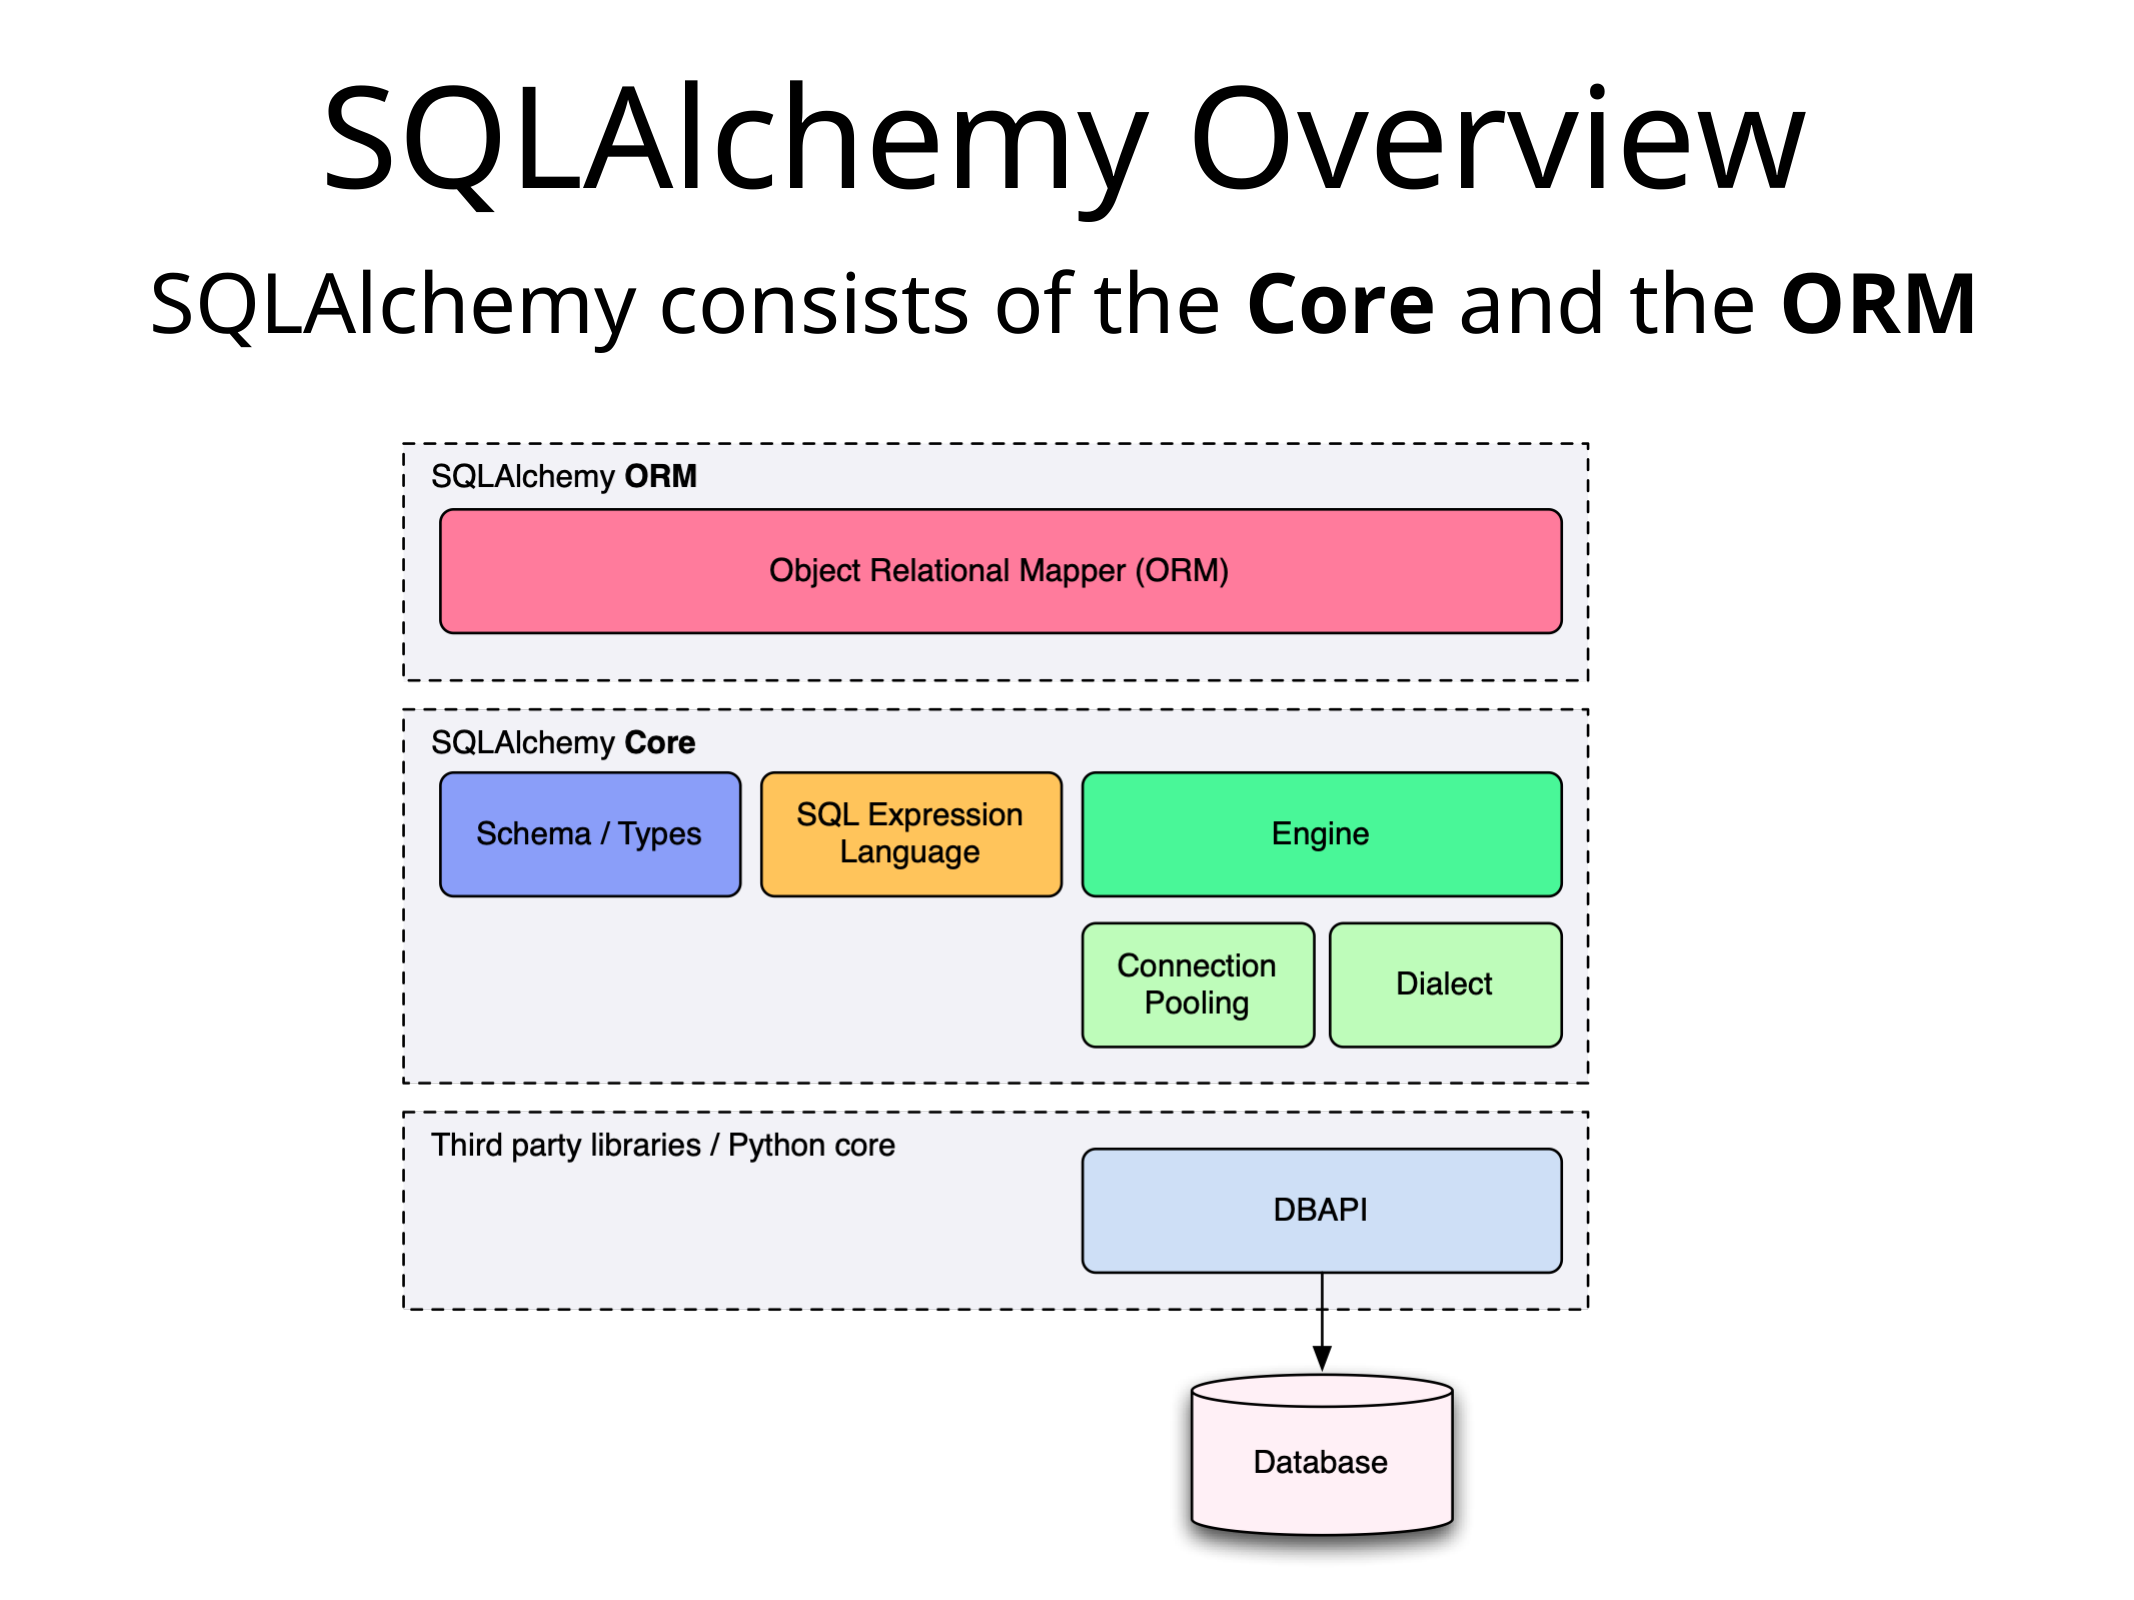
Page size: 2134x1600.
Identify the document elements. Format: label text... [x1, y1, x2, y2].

picture [397, 437, 1592, 1574]
text_box SQLAlchemy consists of the Core and the ORM [58, 252, 2071, 360]
title SQLAlchemy Overview [60, 41, 2069, 244]
